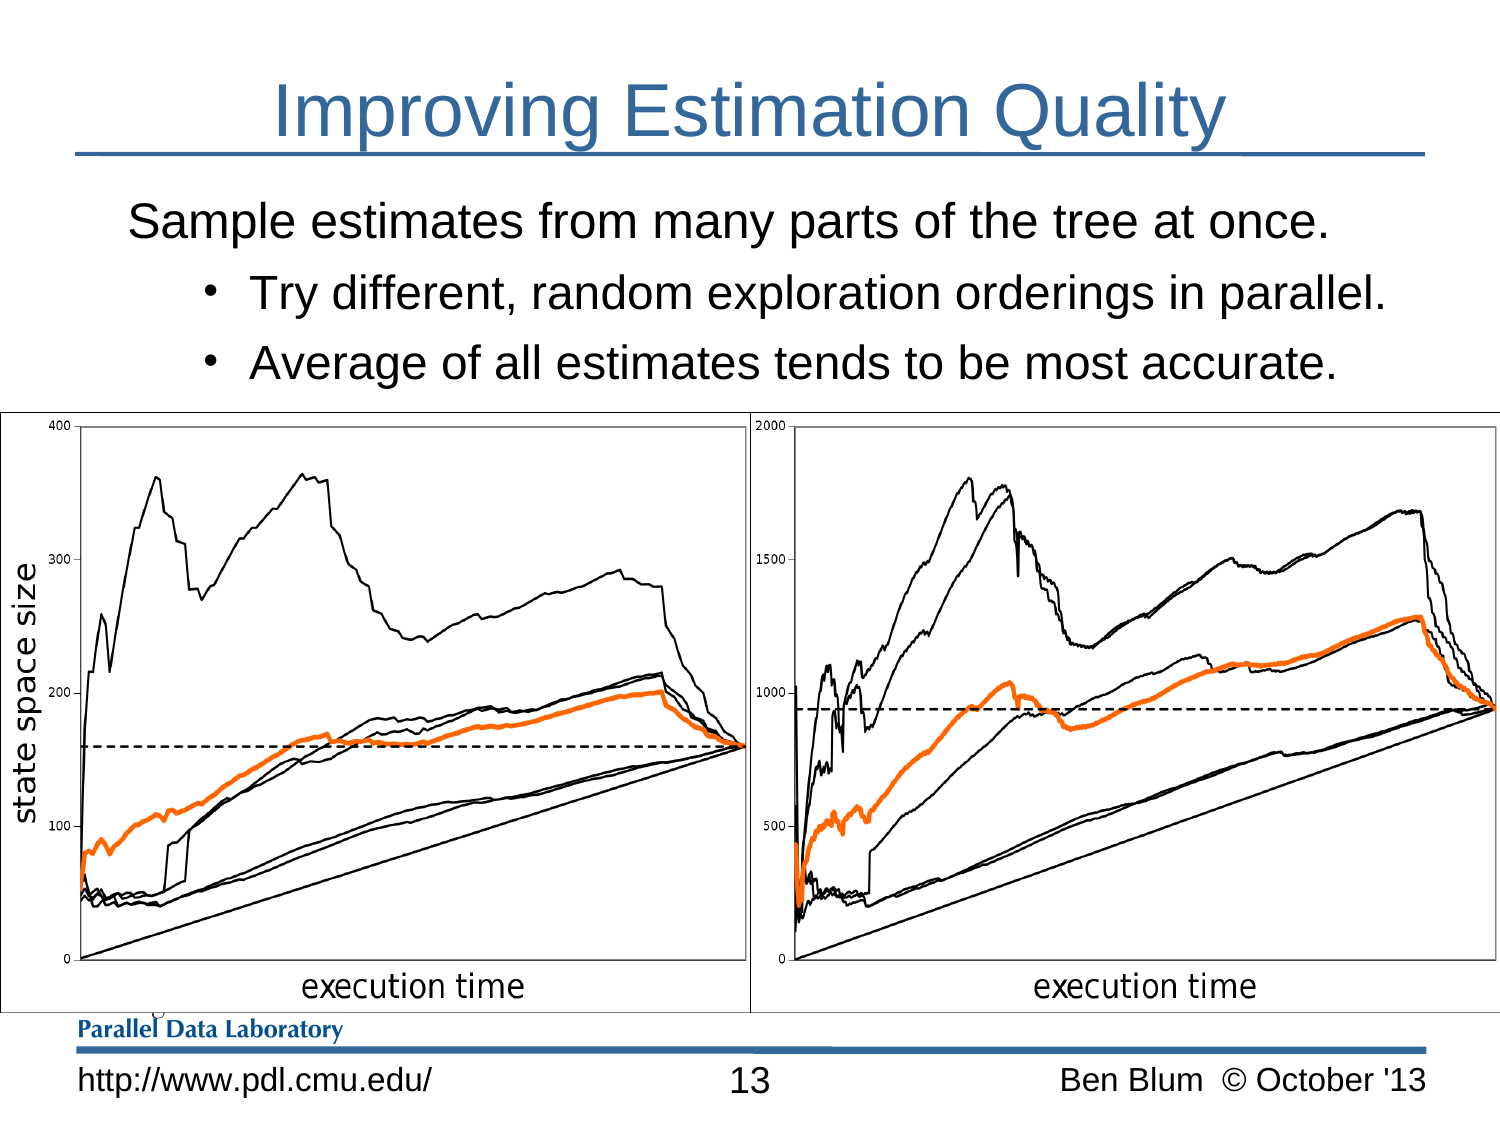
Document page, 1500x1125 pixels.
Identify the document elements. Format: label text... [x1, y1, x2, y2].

picture [0, 412, 1500, 1044]
list Sample estimates from many parts of the tree at once. Try different, random exploration orderings in parallel. Average of all estimates tends to be most accurate. [112, 181, 1426, 412]
title Improving Estimation Quality [112, 49, 1388, 163]
